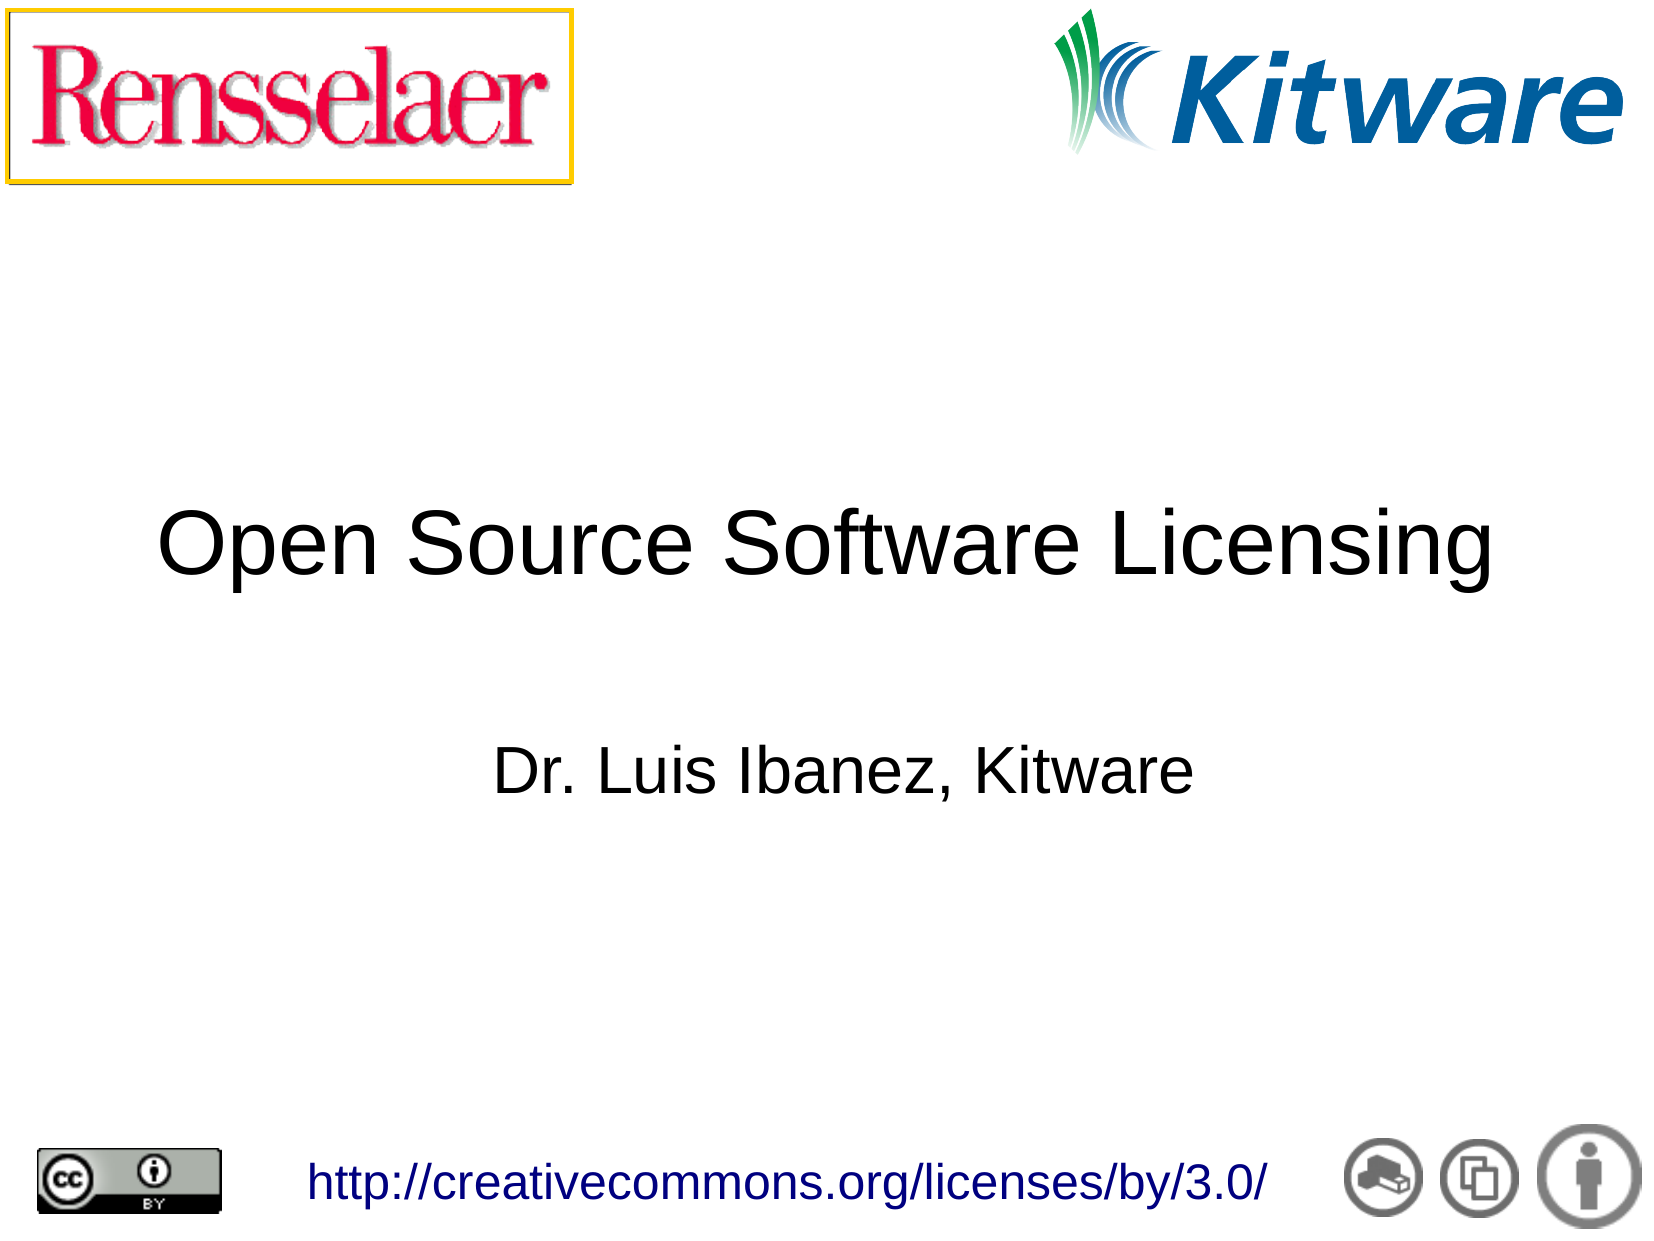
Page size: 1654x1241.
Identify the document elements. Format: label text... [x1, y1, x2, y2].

picture [9, 12, 569, 179]
text_box http://creativecommons.org/licenses/by/3.0/ [292, 1146, 1305, 1218]
picture [2, 6, 572, 190]
picture [1537, 1124, 1642, 1230]
picture [37, 1148, 222, 1214]
subtitle Dr. Luis Ibanez, Kitware [82, 669, 1571, 871]
picture [1054, 8, 1623, 155]
title Open Source Software Licensing [82, 446, 1571, 639]
picture [1440, 1139, 1519, 1218]
picture [1344, 1138, 1423, 1217]
